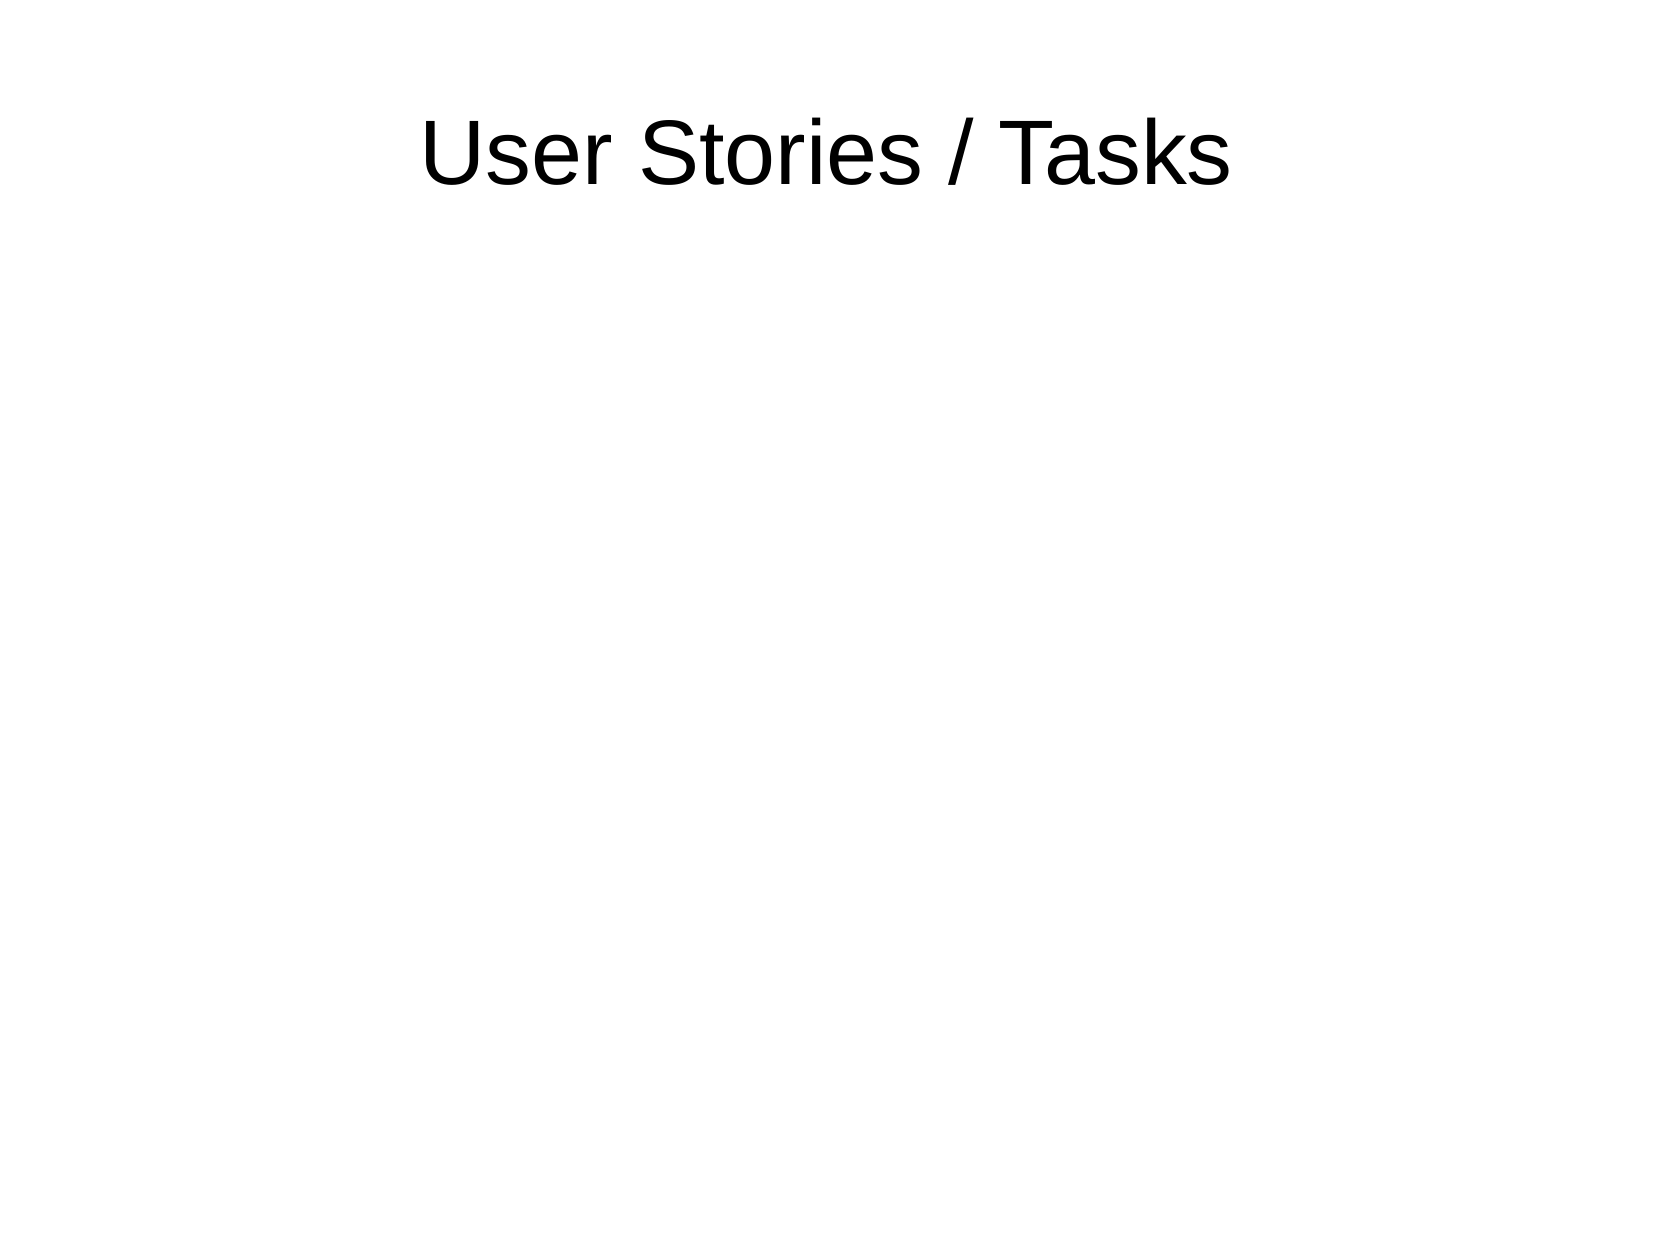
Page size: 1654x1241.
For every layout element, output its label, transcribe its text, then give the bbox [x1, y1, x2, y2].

title User Stories / Tasks [82, 49, 1571, 257]
